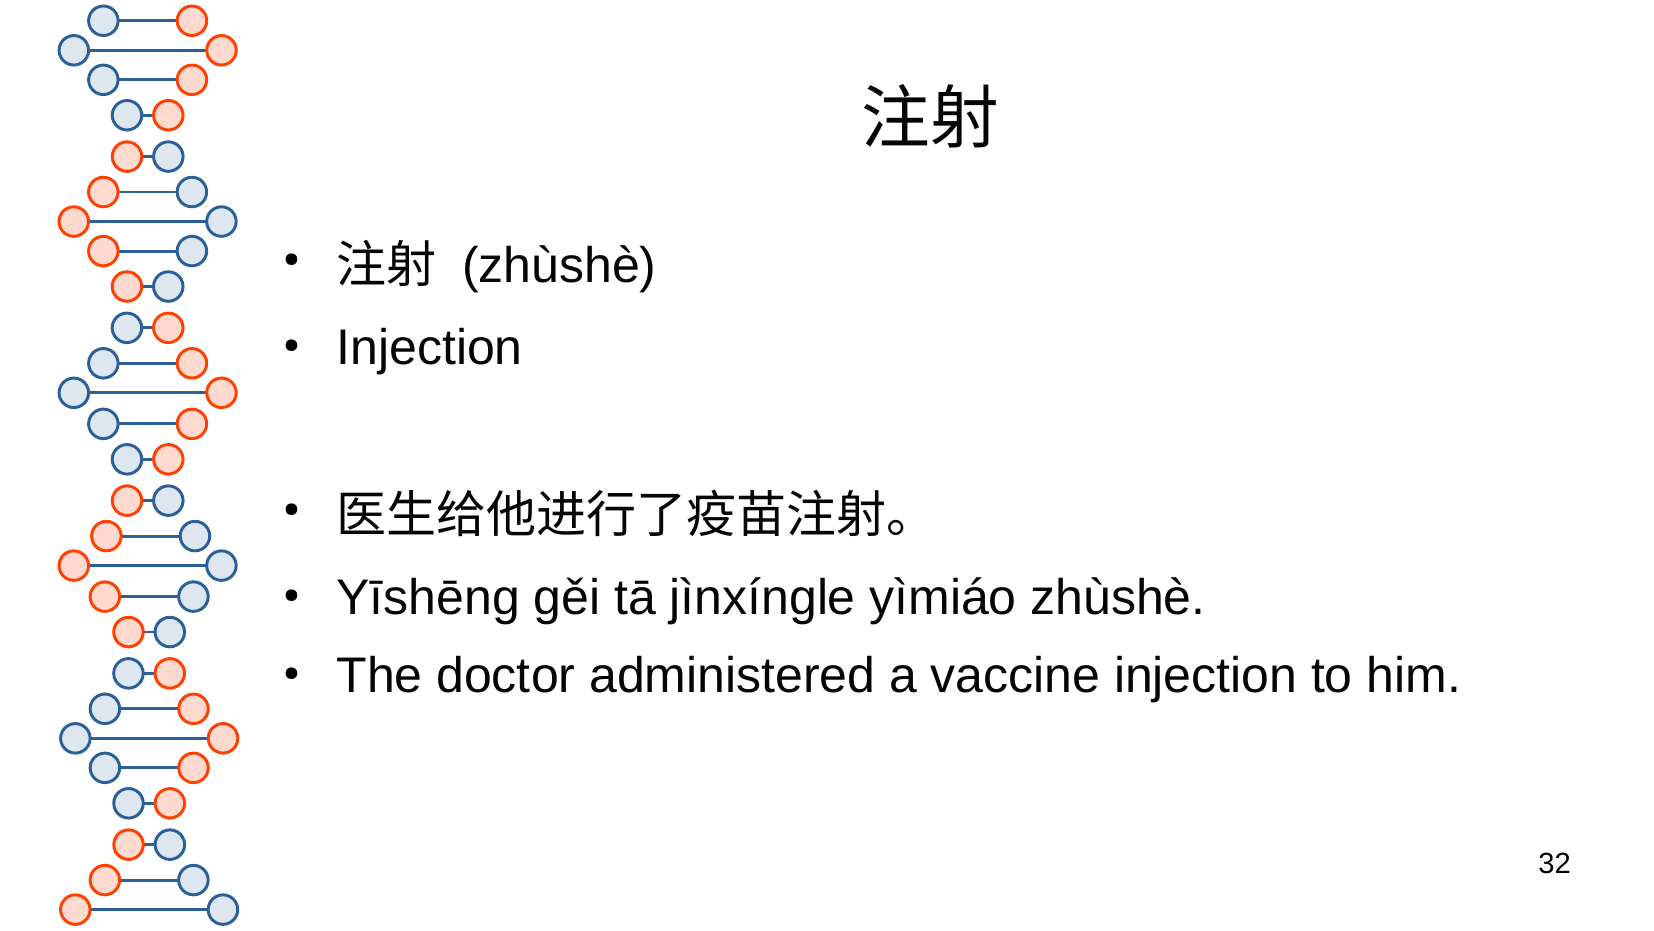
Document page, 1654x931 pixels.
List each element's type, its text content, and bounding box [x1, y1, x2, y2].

title 注射 [265, 35, 1595, 189]
list 注射 (zhùshè) Injection 医生给他进行了疫苗注射。 Yīshēng gěi tā jìnxíngle yìmiáo zhùshè. The doctor administered a vaccine injection to him. [265, 224, 1595, 764]
